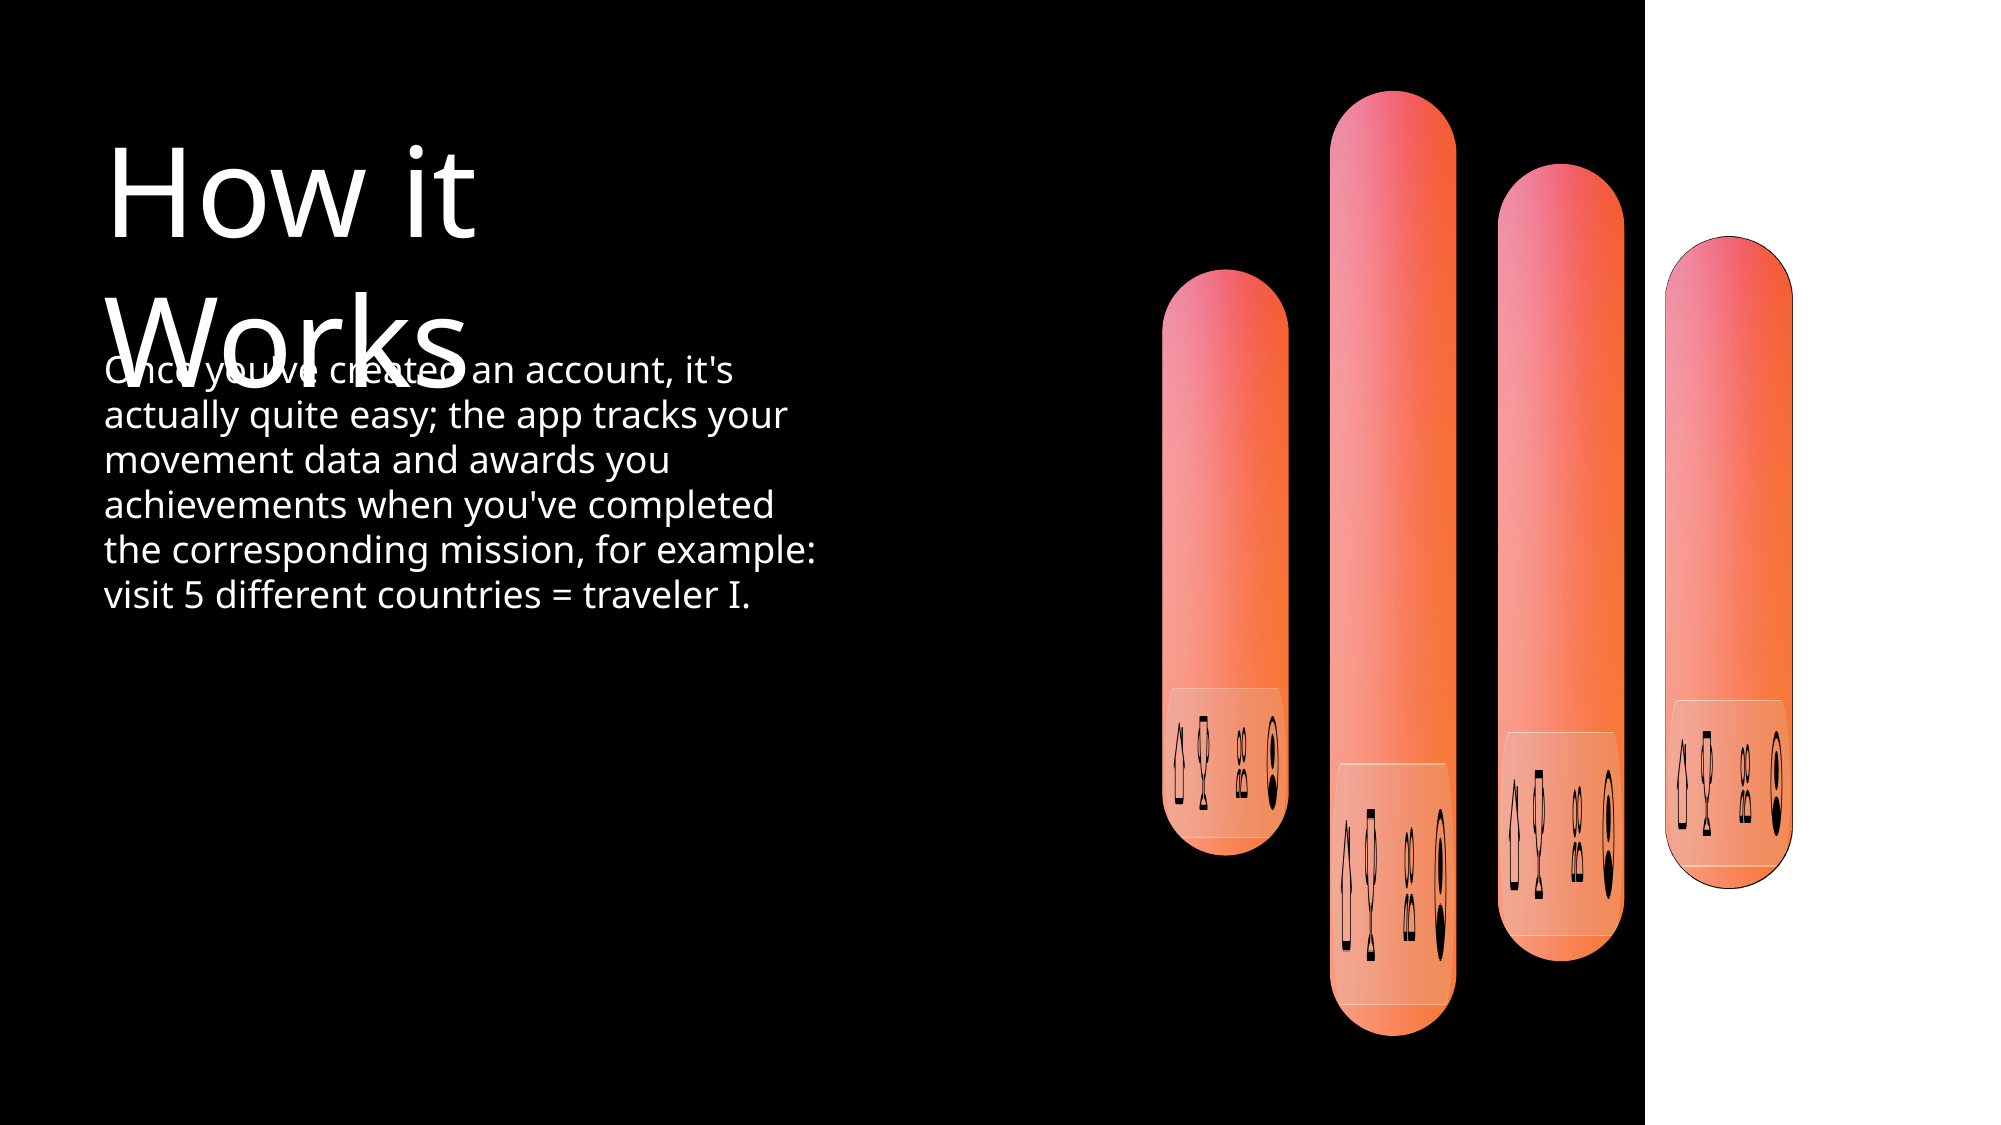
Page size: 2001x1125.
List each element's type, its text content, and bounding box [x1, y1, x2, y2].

text_box Once you've created an account, it's actually quite easy; the app tracks your movement data and awards you achievements when you've completed the corresponding mission, for example: visit 5 different countries = traveler I. [89, 338, 838, 626]
text_box [1665, 236, 1793, 889]
text_box How it Works [89, 104, 838, 272]
text_box [0, 0, 1645, 1125]
